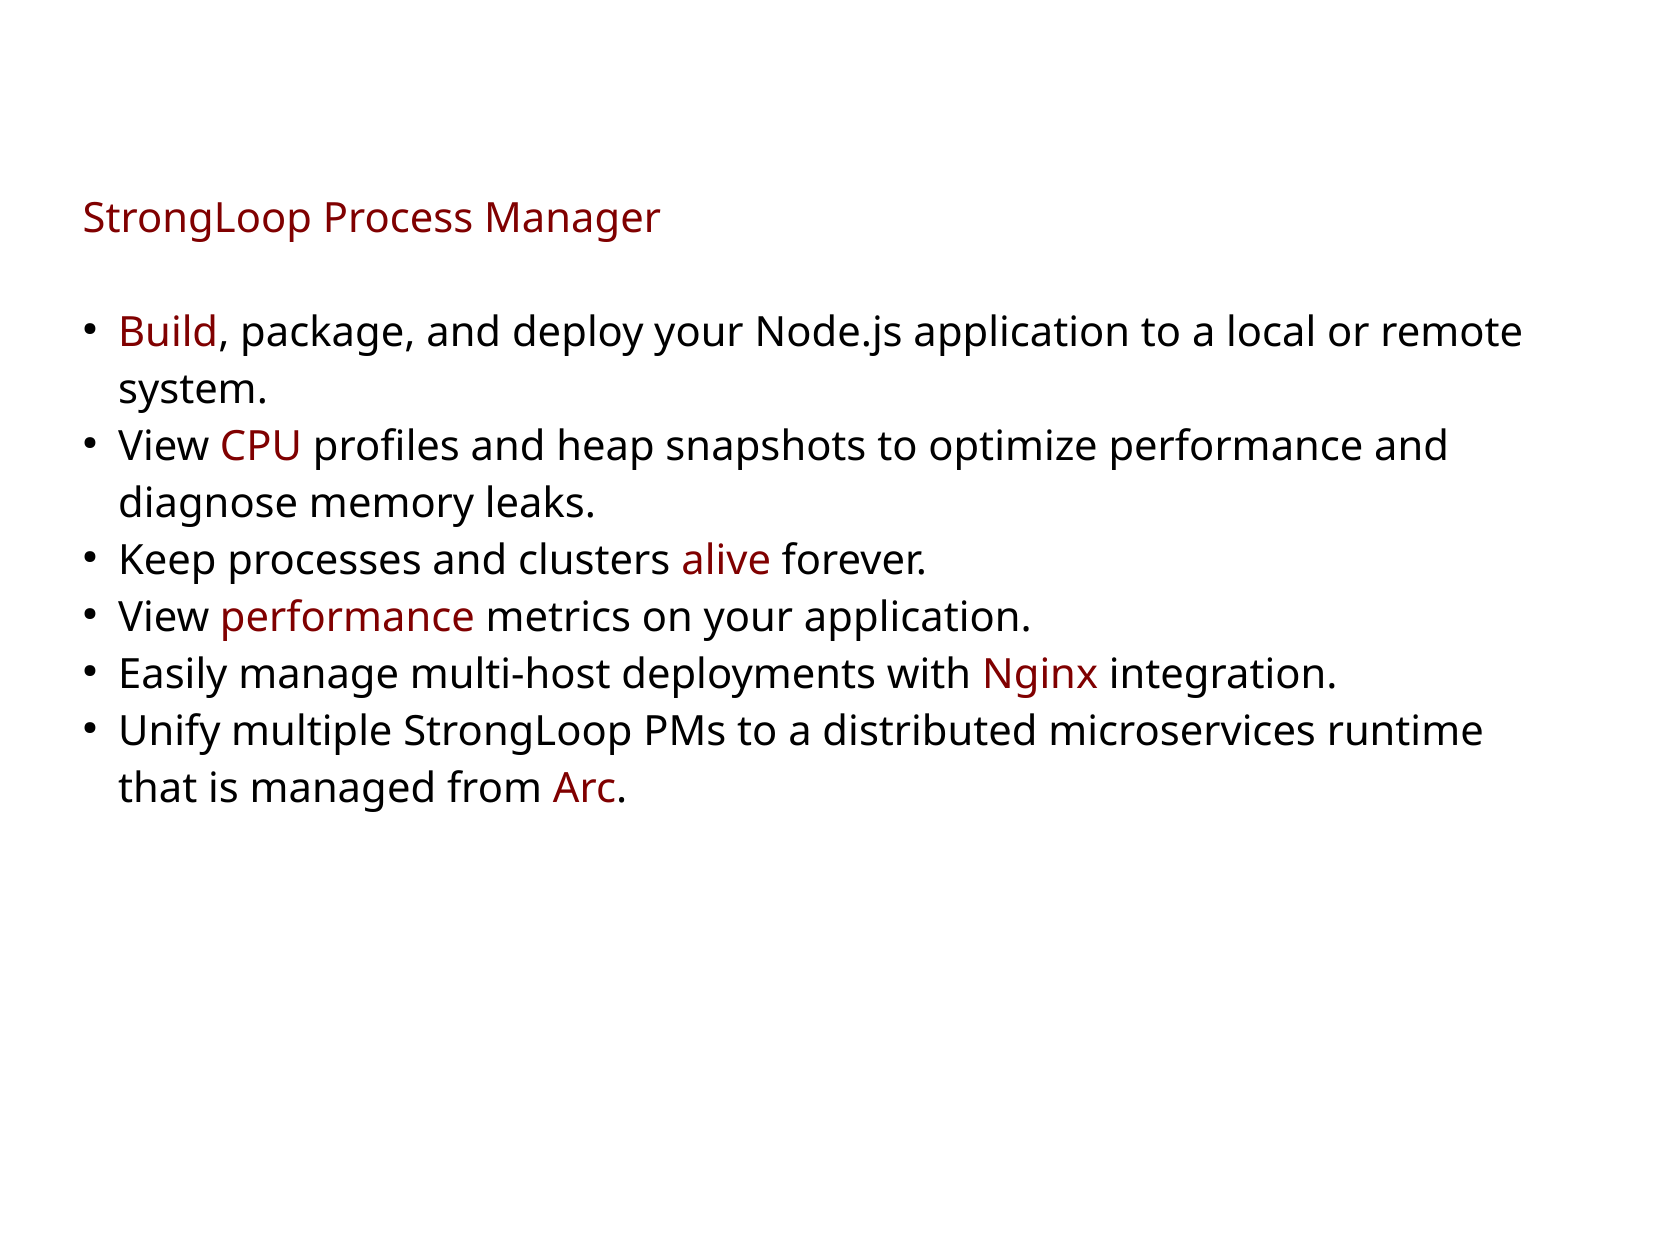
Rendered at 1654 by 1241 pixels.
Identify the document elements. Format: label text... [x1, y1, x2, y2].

subtitle StrongLoop Process Manager Build, package, and deploy your Node.js application to a local or remote system. View CPU profiles and heap snapshots to optimize performance and diagnose memory leaks. Keep processes and clusters alive forever. View performance metrics on your application. Easily manage multi-host deployments with Nginx integration. Unify multiple StrongLoop PMs to a distributed microservices runtime that is managed from Arc. [82, 49, 1571, 1010]
